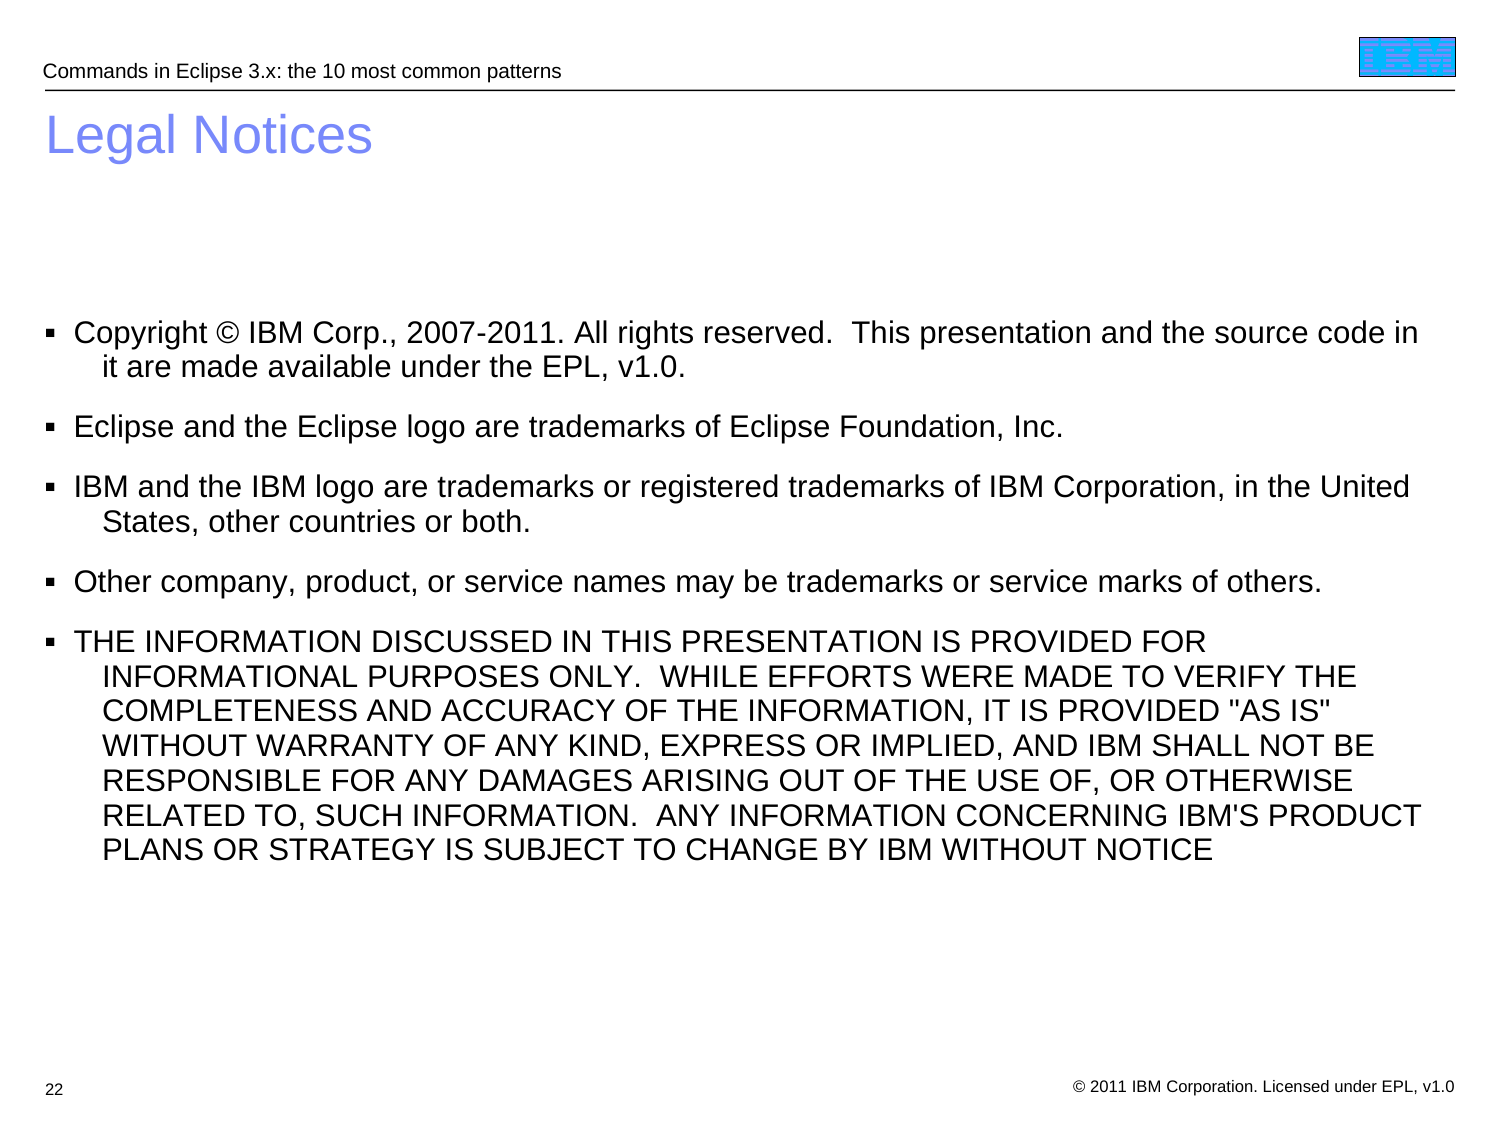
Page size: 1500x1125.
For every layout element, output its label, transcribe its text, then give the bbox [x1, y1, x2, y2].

text_box Commands in Eclipse 3.x: the 10 most common patterns [27, 37, 1312, 83]
list Copyright © IBM Corp., 2007-2011. All rights reserved. This presentation and the source code in it are made available under the EPL, v1.0. Eclipse and the Eclipse logo are trademarks of Eclipse Foundation, Inc. IBM and the IBM logo are trademarks or registered trademarks of IBM Corporation, in the United States, other countries or both. Other company, product, or service names may be trademarks or service marks of others. THE INFORMATION DISCUSSED IN THIS PRESENTATION IS PROVIDED FOR INFORMATIONAL PURPOSES ONLY. WHILE EFFORTS WERE MADE TO VERIFY THE COMPLETENESS AND ACCURACY OF THE INFORMATION, IT IS PROVIDED "AS IS" WITHOUT WARRANTY OF ANY KIND, EXPRESS OR IMPLIED, AND IBM SHALL NOT BE RESPONSIBLE FOR ANY DAMAGES ARISING OUT OF THE USE OF, OR OTHERWISE RELATED TO, SUCH INFORMATION. ANY INFORMATION CONCERNING IBM'S PRODUCT PLANS OR STRATEGY IS SUBJECT TO CHANGE BY IBM WITHOUT NOTICE [30, 307, 1456, 1086]
title Legal Notices [30, 97, 1456, 218]
